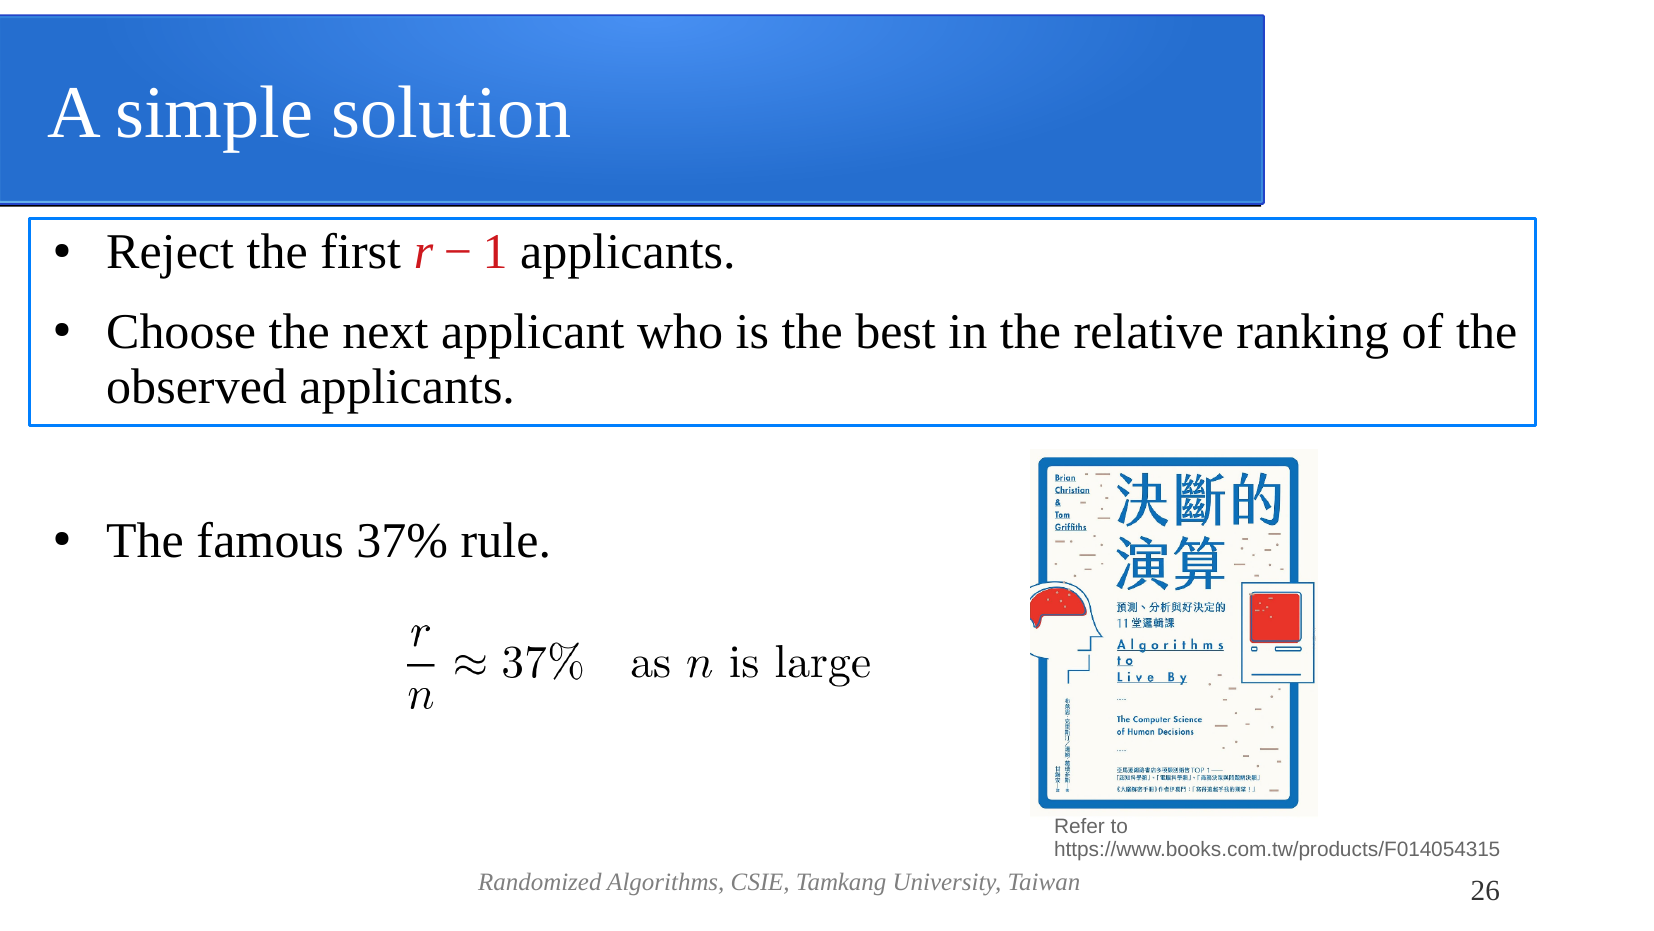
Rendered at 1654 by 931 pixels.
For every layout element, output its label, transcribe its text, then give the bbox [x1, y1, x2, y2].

text_box Refer to https://www.books.com.tw/products/F014054315 [1039, 807, 1536, 892]
title A simple solution [47, 35, 1199, 189]
list Reject the first r − 1 applicants. Choose the next applicant who is the best in the relative ranking of the observed applicants. The famous 37% rule. [35, 224, 1524, 424]
picture [407, 625, 870, 709]
picture [1030, 449, 1318, 827]
list Reject the first r − 1 applicants. Choose the next applicant who is the best in the relative ranking of the observed applicants. The famous 37% rule. [35, 427, 1524, 827]
